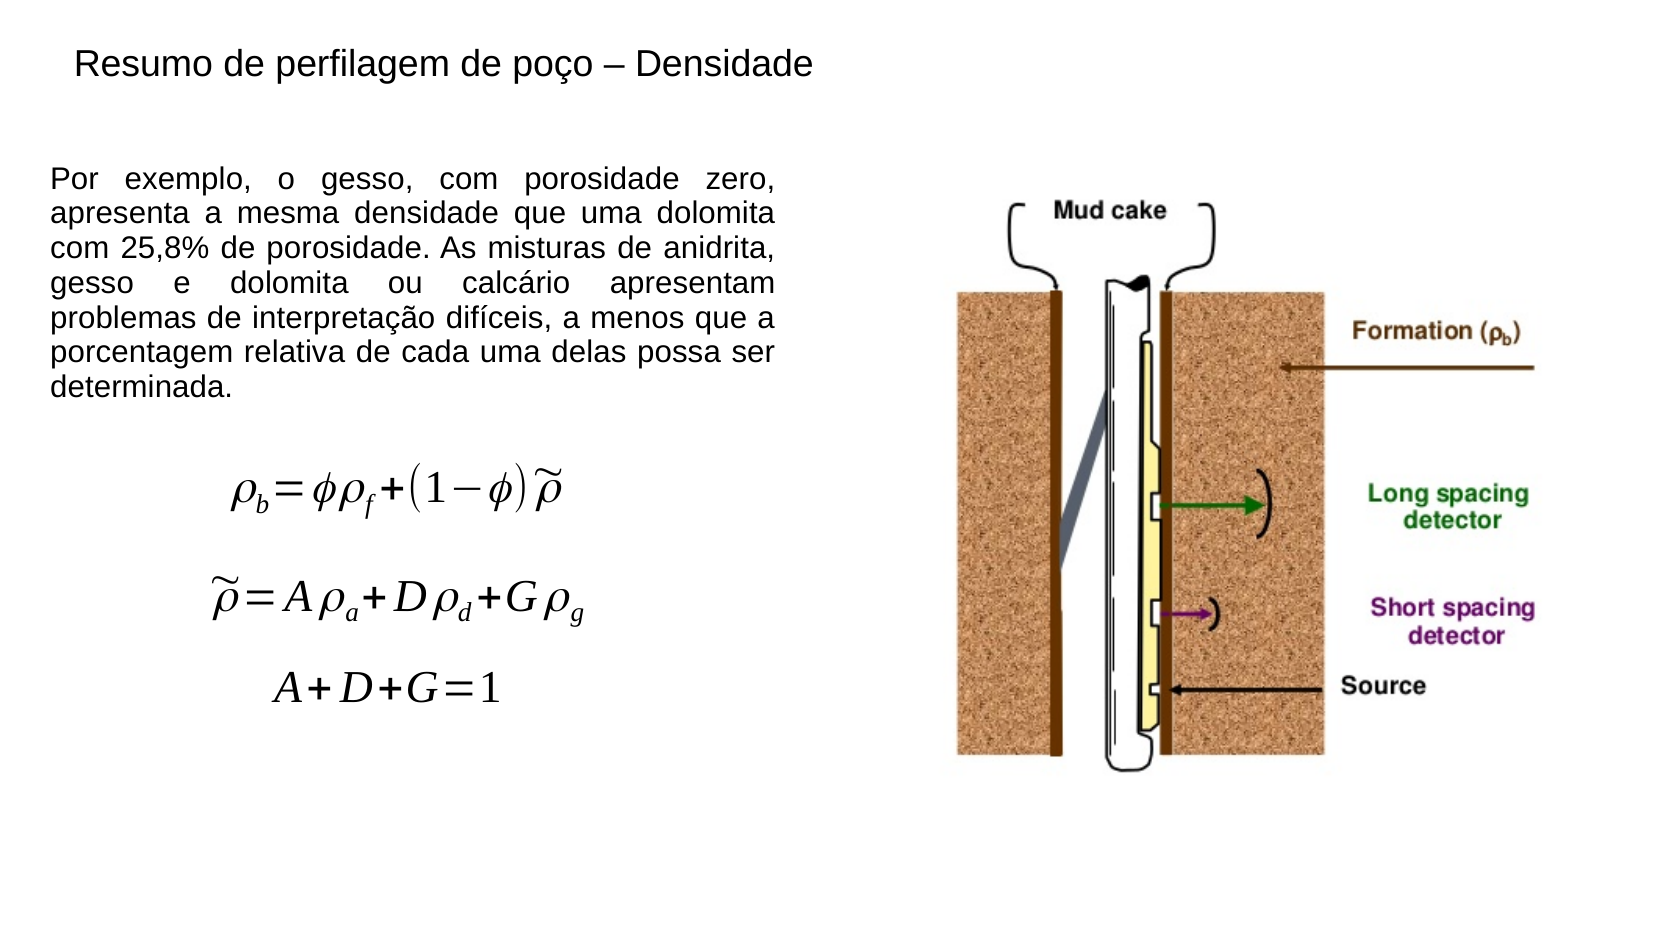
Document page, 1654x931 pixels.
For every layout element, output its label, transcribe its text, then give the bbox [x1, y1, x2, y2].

picture [897, 153, 1548, 792]
text_box Por exemplo, o gesso, com porosidade zero, apresenta a mesma densidade que uma dolomita com 25,8% de porosidade. As misturas de anidrita, gesso e dolomita ou calcário apresentam problemas de interpretação difíceis, a menos que a porcentagem relativa de cada uma delas possa ser determinada. [35, 153, 792, 412]
chart [263, 661, 508, 713]
text_box Resumo de perfilagem de poço – Densidade [59, 35, 1123, 93]
chart [201, 570, 591, 628]
chart [224, 460, 573, 519]
